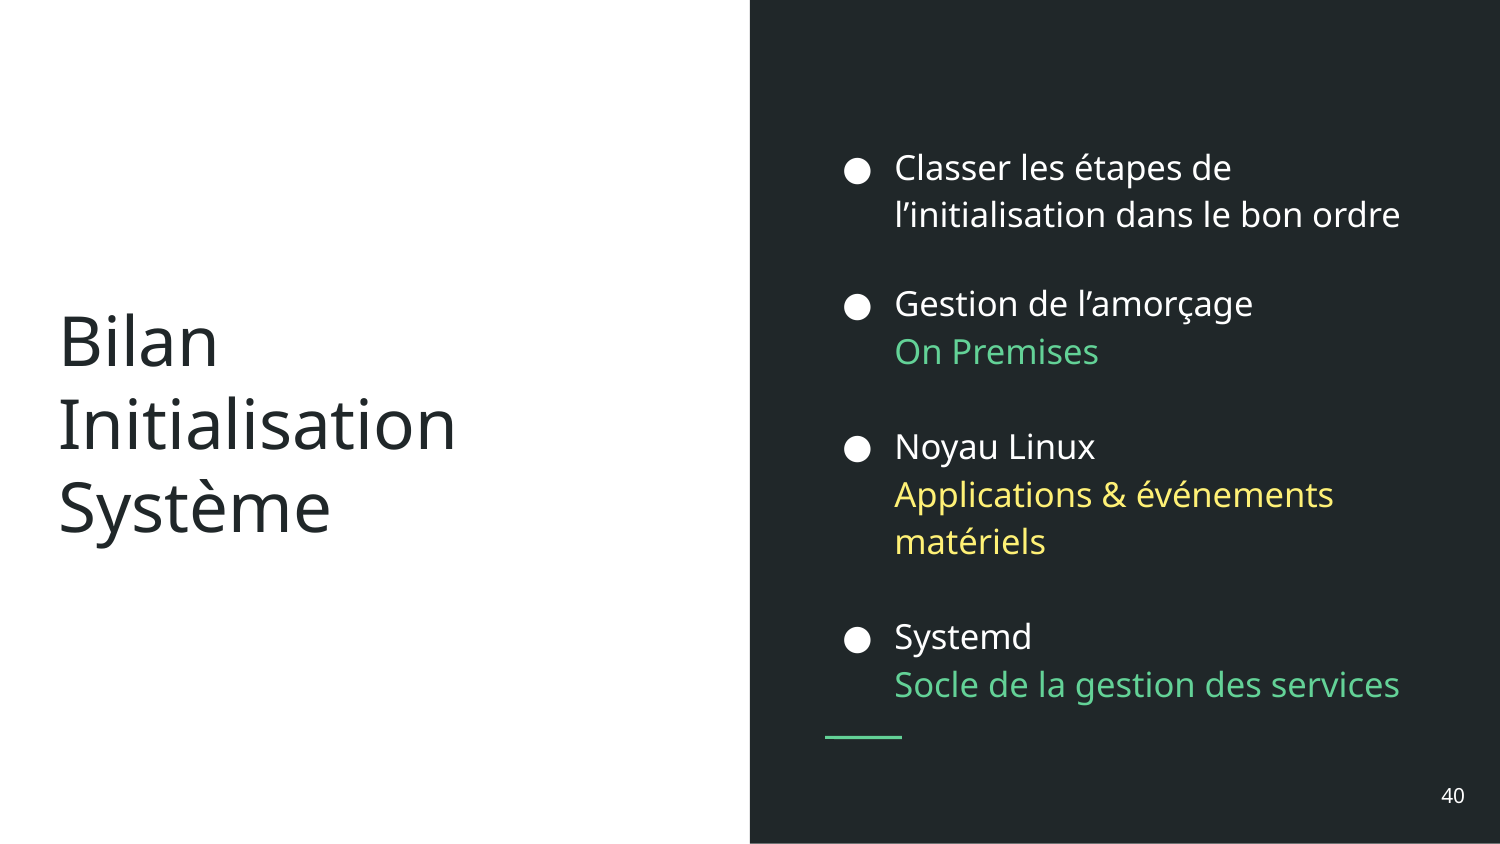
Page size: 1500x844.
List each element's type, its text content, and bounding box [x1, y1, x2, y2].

slide_number <numéro> [1389, 764, 1480, 830]
list Classer les étapes de l’initialisation dans le bon ordre Gestion de l’amorçage On Premises Noyau Linux Applications & événements matériels Systemd Socle de la gestion des services [810, 118, 1440, 725]
title Bilan Initialisation Système [43, 281, 708, 562]
